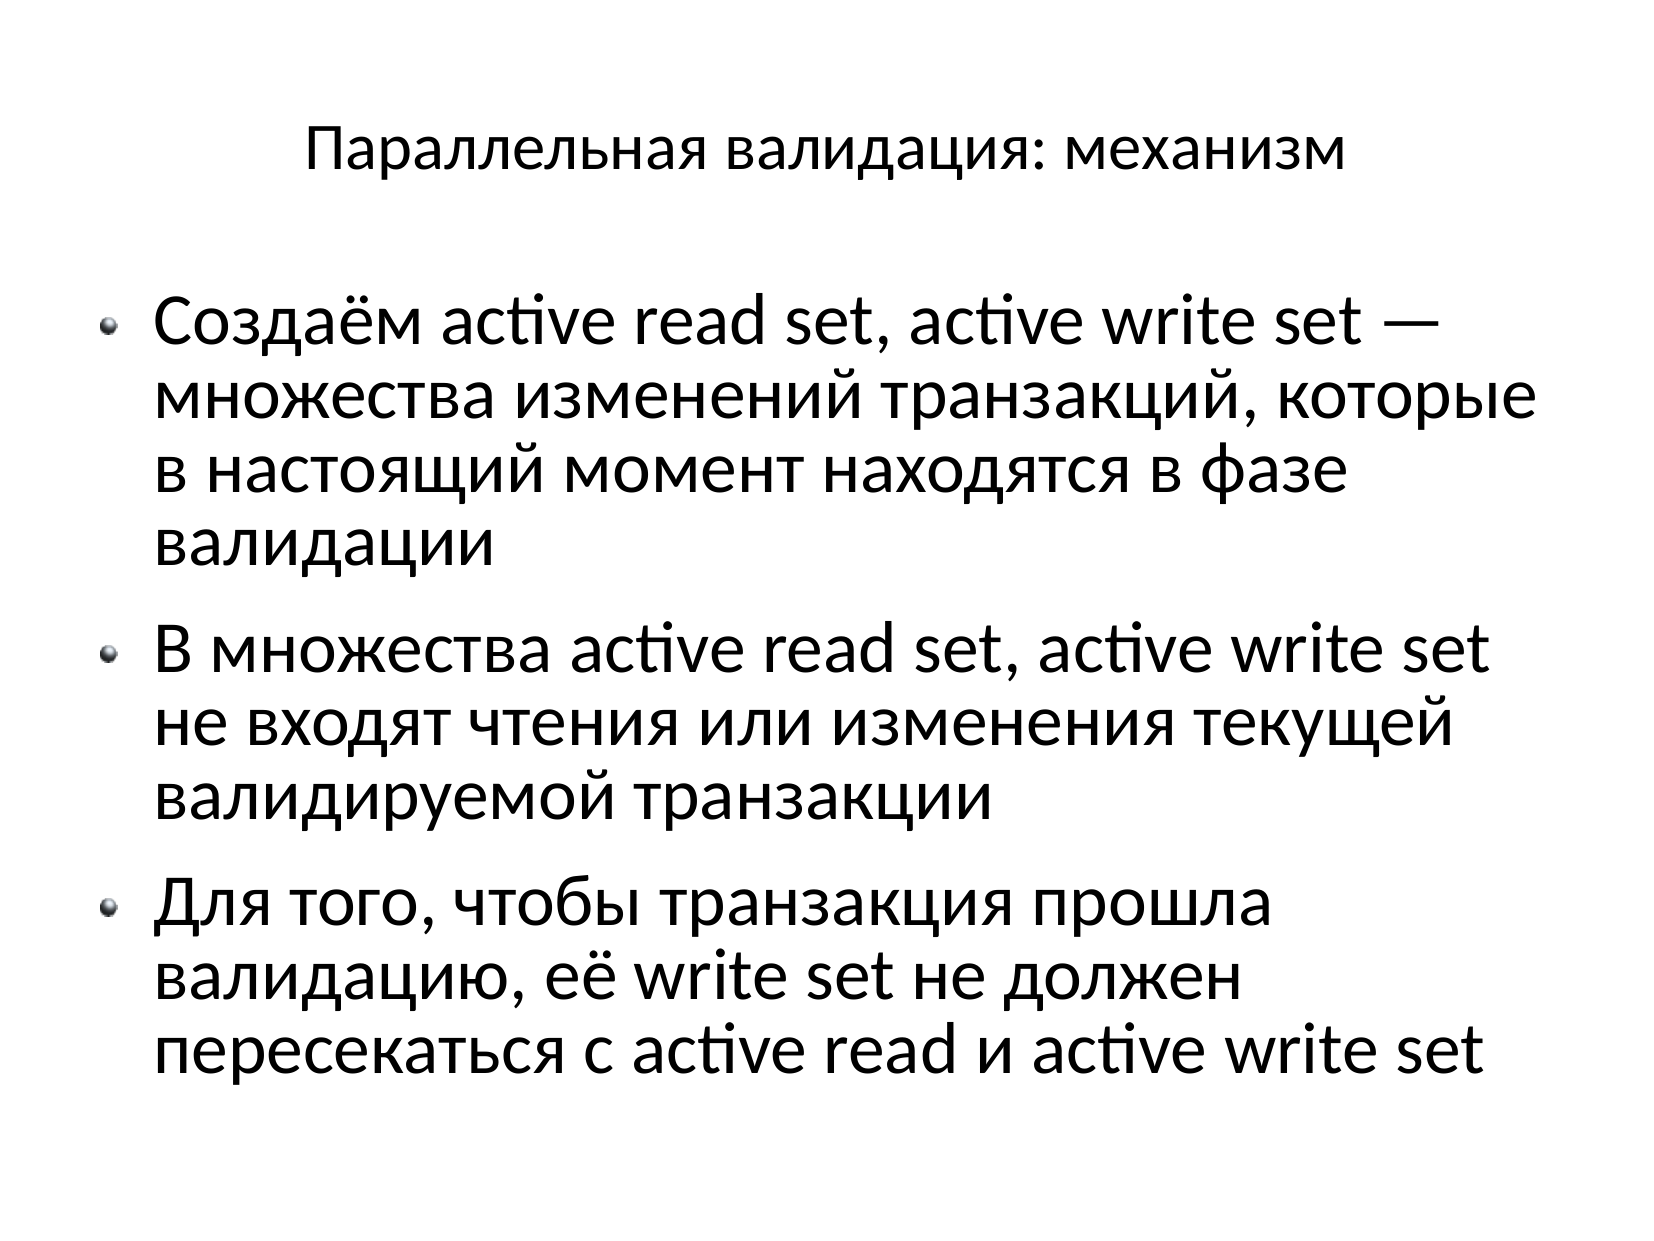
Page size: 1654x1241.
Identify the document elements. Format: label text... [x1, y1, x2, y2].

list Создаём active read set, active write set — множества изменений транзакций, которые в настоящий момент находятся в фазе валидации В множества active read set, active write set не входят чтения или изменения текущей валидируемой транзакции Для того, чтобы транзакция прошла валидацию, её write set не должен пересекаться с active read и active write set [82, 289, 1571, 1108]
title Параллельная валидация: механизм [82, 49, 1571, 257]
